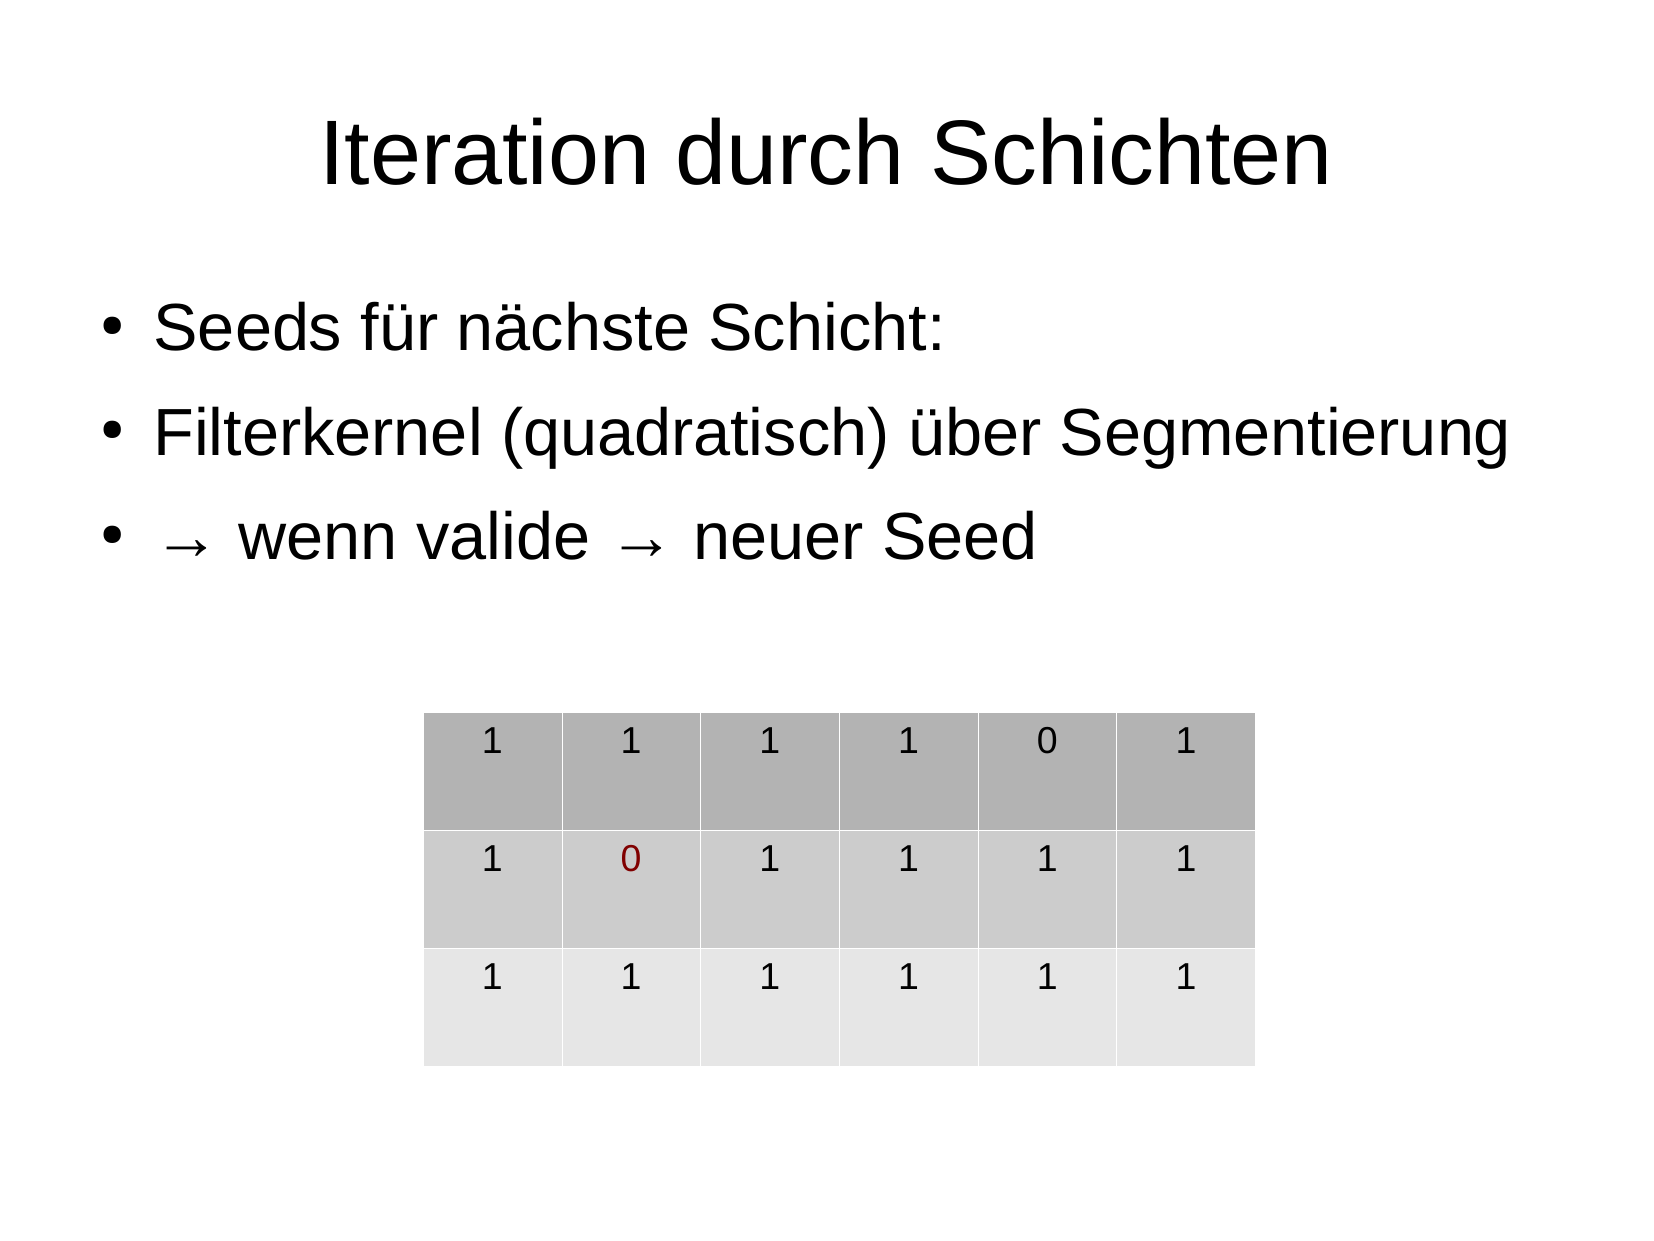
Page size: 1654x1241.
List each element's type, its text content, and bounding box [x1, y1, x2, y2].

table_cell 1 [424, 949, 562, 1066]
table_header 1 [563, 713, 700, 830]
table_cell 1 [424, 831, 562, 948]
table_header 1 [840, 713, 978, 830]
table_cell 0 [563, 831, 700, 948]
table_cell 1 [979, 949, 1116, 1066]
table_cell 1 [1117, 831, 1255, 948]
table_header 1 [1117, 713, 1255, 830]
table_cell 1 [840, 831, 978, 948]
table_cell 1 [563, 949, 700, 1066]
title Iteration durch Schichten [82, 49, 1571, 257]
table_header 1 [701, 713, 839, 830]
table_cell 1 [701, 831, 839, 948]
table_cell 1 [840, 949, 978, 1066]
table_header 0 [979, 713, 1116, 830]
table_cell 1 [979, 831, 1116, 948]
table_cell 1 [1117, 949, 1255, 1066]
table_cell 1 [701, 949, 839, 1066]
list Seeds für nächste Schicht: Filterkernel (quadratisch) über Segmentierung → wenn valide → neuer Seed [82, 290, 1571, 1010]
table_header 1 [424, 713, 562, 830]
